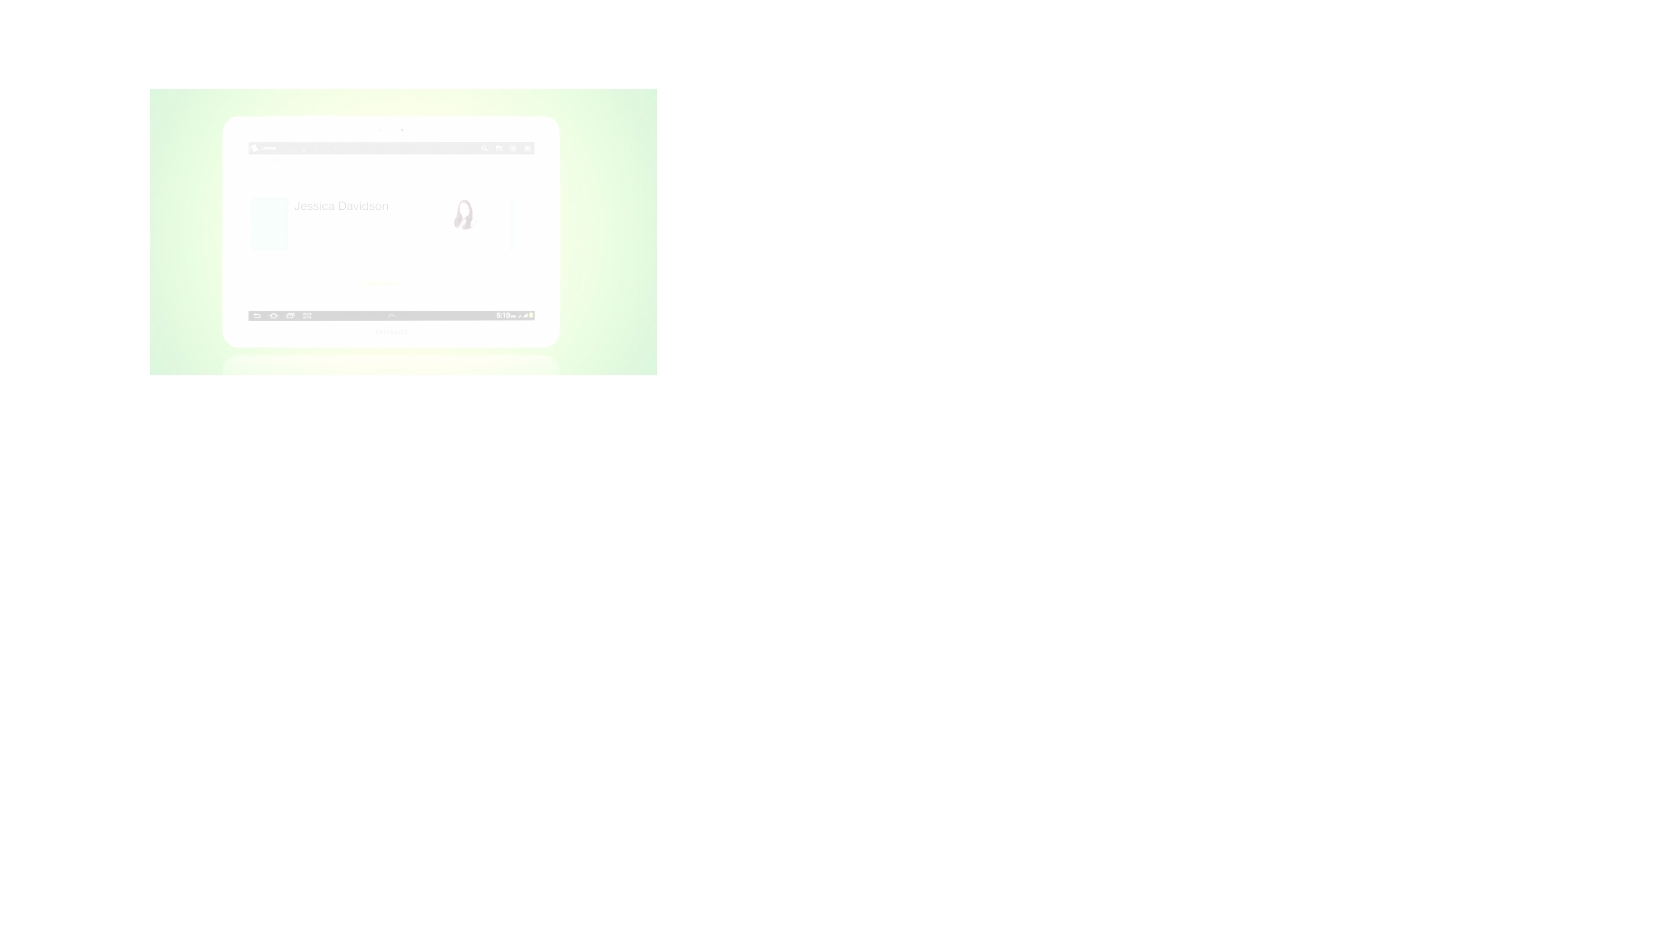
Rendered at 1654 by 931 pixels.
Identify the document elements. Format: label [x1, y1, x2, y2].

picture [150, 90, 657, 376]
